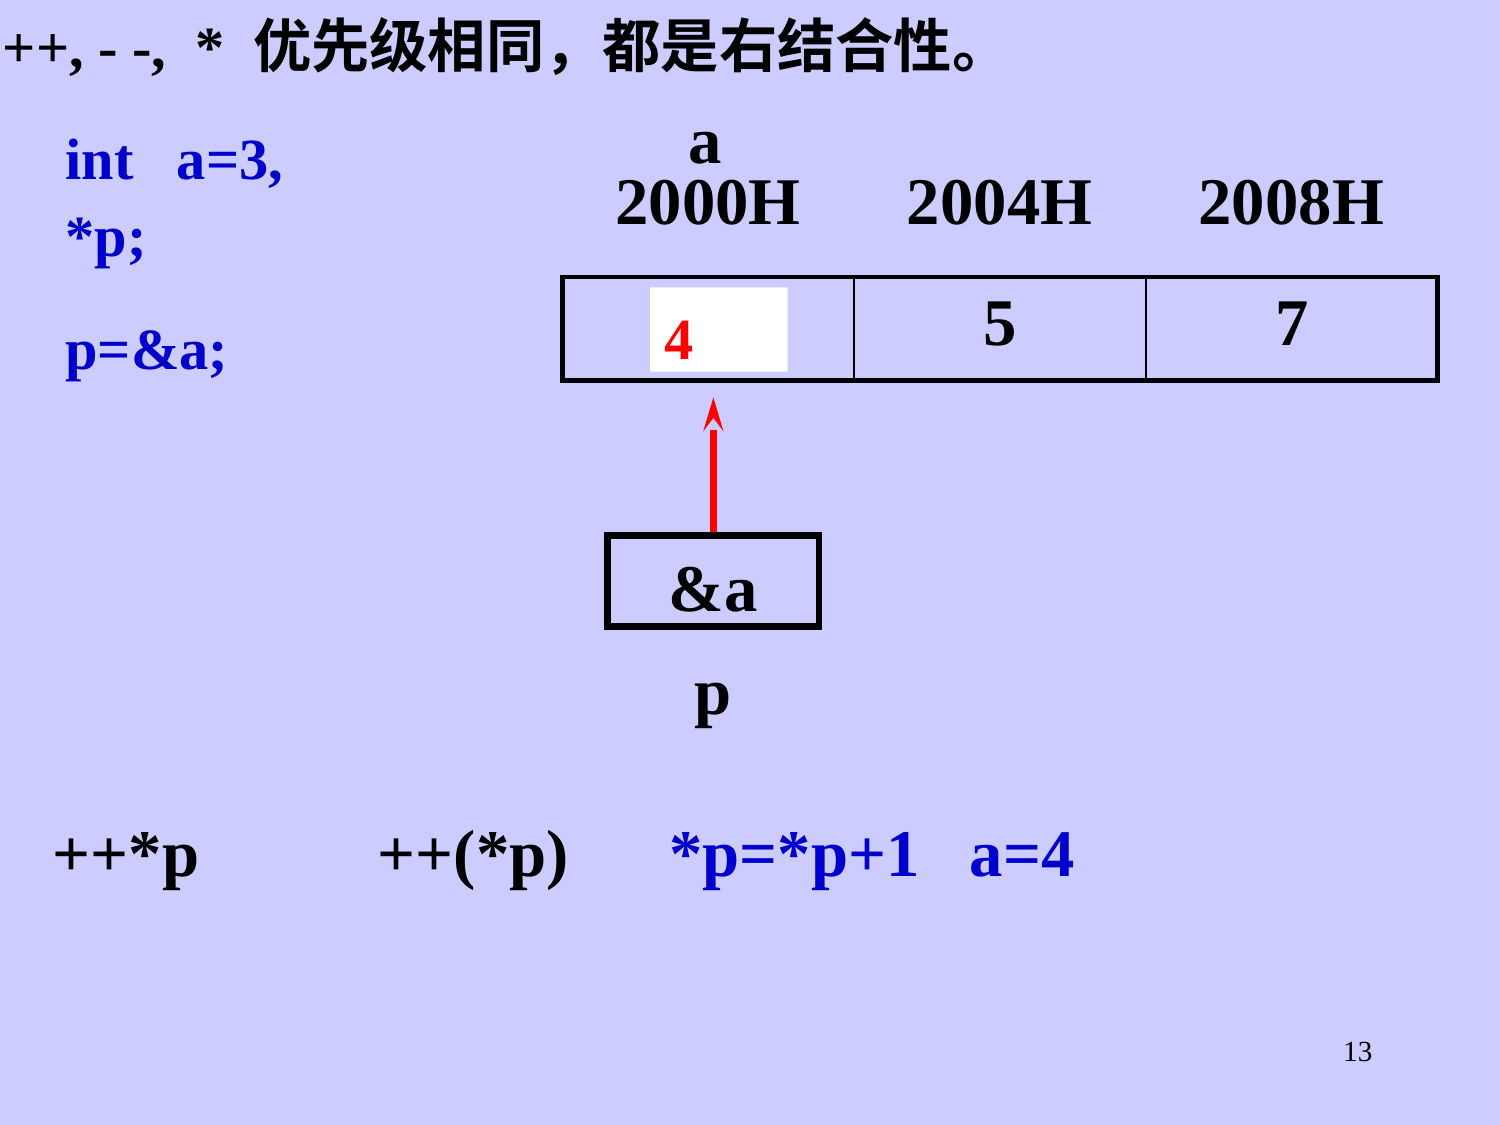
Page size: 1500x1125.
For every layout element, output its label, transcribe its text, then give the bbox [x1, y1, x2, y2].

text_box 7 [1147, 279, 1435, 378]
text_box ++, - -, * 优先级相同，都是右结合性。 [0, 0, 1500, 81]
text_box 2000H [660, 183, 669, 221]
text_box ++*p [49, 800, 213, 892]
text_box <编号> [1074, 1025, 1388, 1101]
text_box 2004H [855, 156, 1146, 277]
text_box &a [607, 535, 819, 627]
text_box p [607, 638, 819, 731]
text_box 2000H [694, 183, 703, 221]
text_box 4 [650, 287, 788, 372]
text_box a [637, 87, 774, 180]
text_box 2000H [727, 183, 736, 221]
text_box 2008H [1146, 156, 1438, 277]
text_box 2000H [562, 156, 855, 277]
text_box ++(*p) *p=*p+1 a=4 [375, 800, 1113, 892]
text_box int a=3, *p; p=&a; [62, 112, 388, 384]
text_box 5 [855, 279, 1145, 378]
text_box 3 [565, 279, 853, 378]
